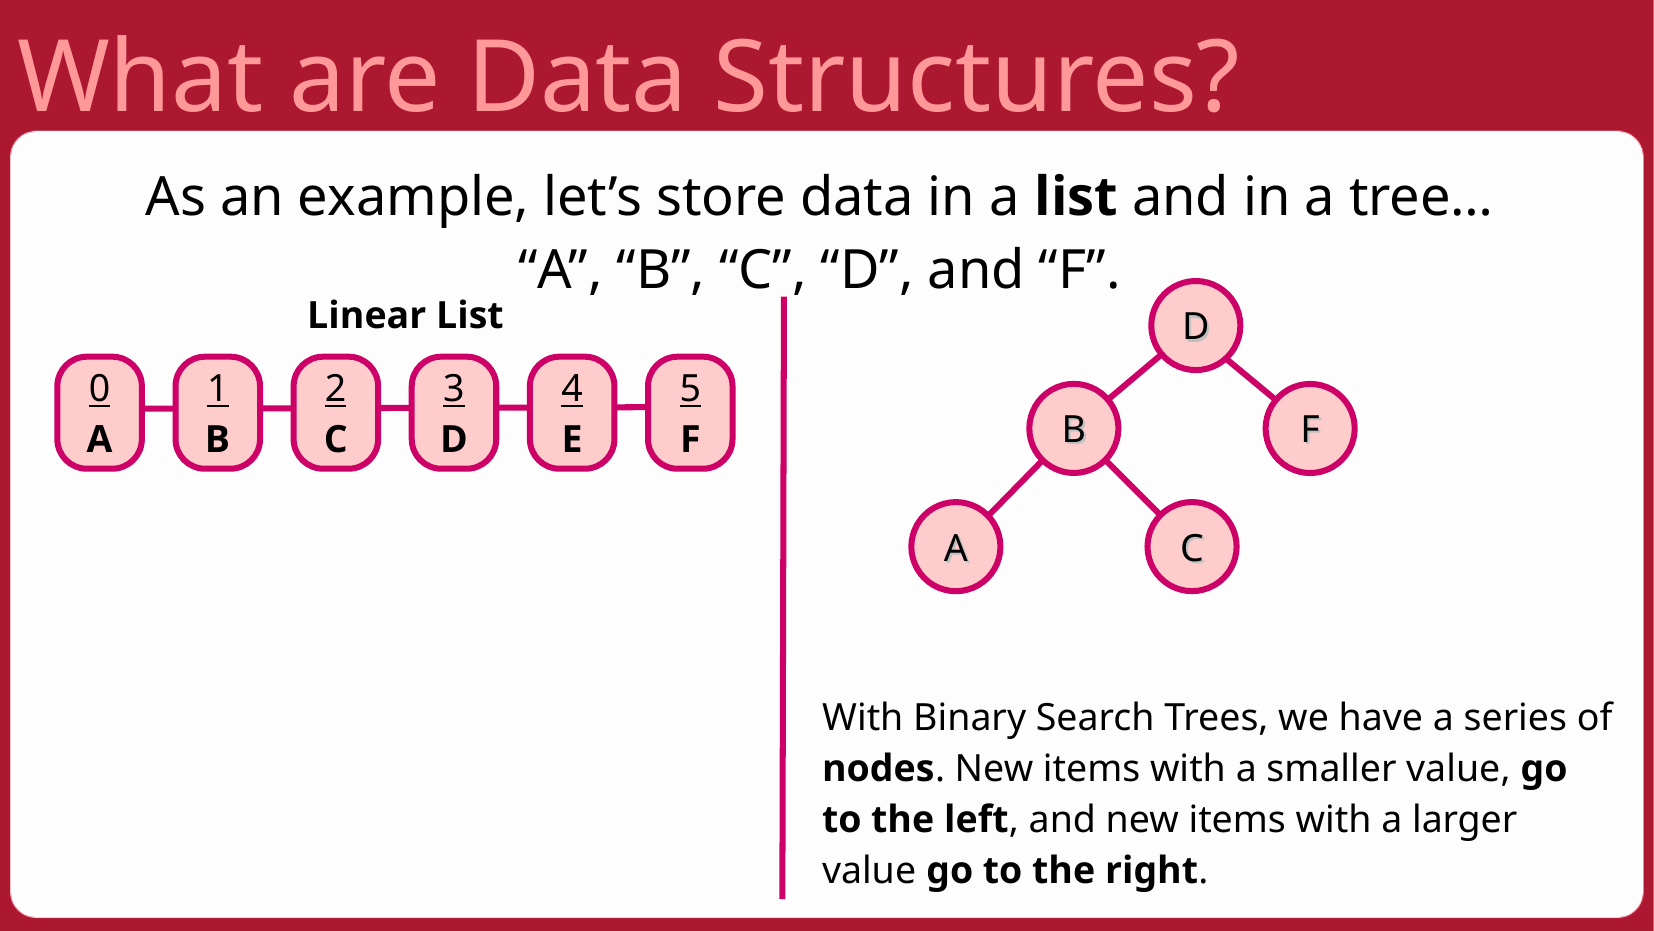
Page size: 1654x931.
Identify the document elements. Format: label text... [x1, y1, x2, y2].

text_box B [1029, 383, 1119, 473]
title What are Data Structures? [17, 8, 1573, 136]
text_box D [1151, 280, 1241, 371]
text_box 5 F [648, 356, 733, 469]
text_box Linear List [30, 282, 782, 346]
picture [0, 0, 1654, 931]
text_box F [1265, 383, 1355, 474]
text_box 4 E [529, 356, 615, 469]
text_box 0 A [57, 356, 142, 469]
text_box As an example, let’s store data in a list and in a tree… “A”, “B”, “C”, “D”, and “F”. [62, 157, 1577, 279]
text_box 3 D [411, 356, 497, 469]
text_box 2 C [293, 356, 379, 469]
text_box C [1147, 502, 1237, 592]
text_box With Binary Search Trees, we have a series of nodes. New items with a smaller value, go to the left, and new items with a larger value go to the right. [822, 690, 1615, 900]
text_box A [911, 502, 1001, 592]
text_box 1 B [175, 356, 261, 469]
